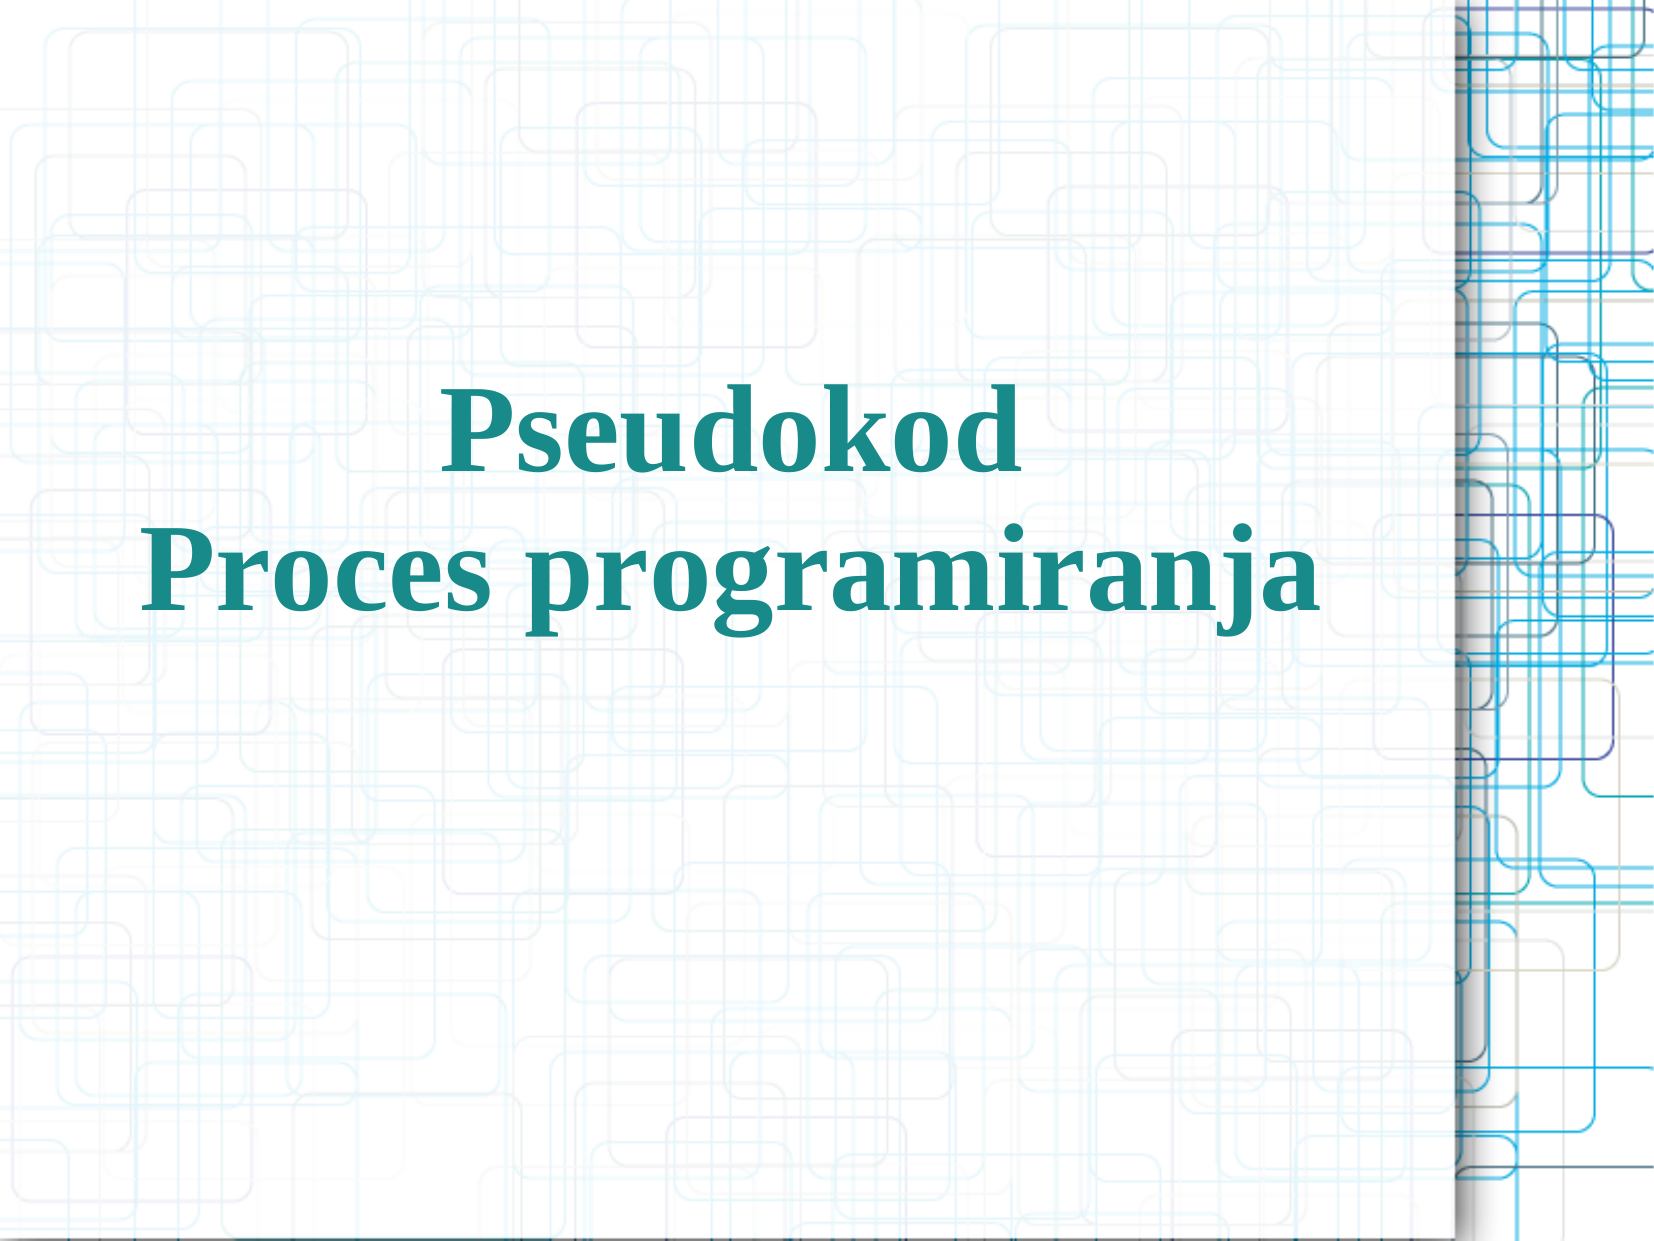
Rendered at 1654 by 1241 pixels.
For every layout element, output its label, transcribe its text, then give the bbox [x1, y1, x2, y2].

picture [0, 0, 1654, 1241]
title Pseudokod Proces programiranja [45, 292, 1418, 706]
